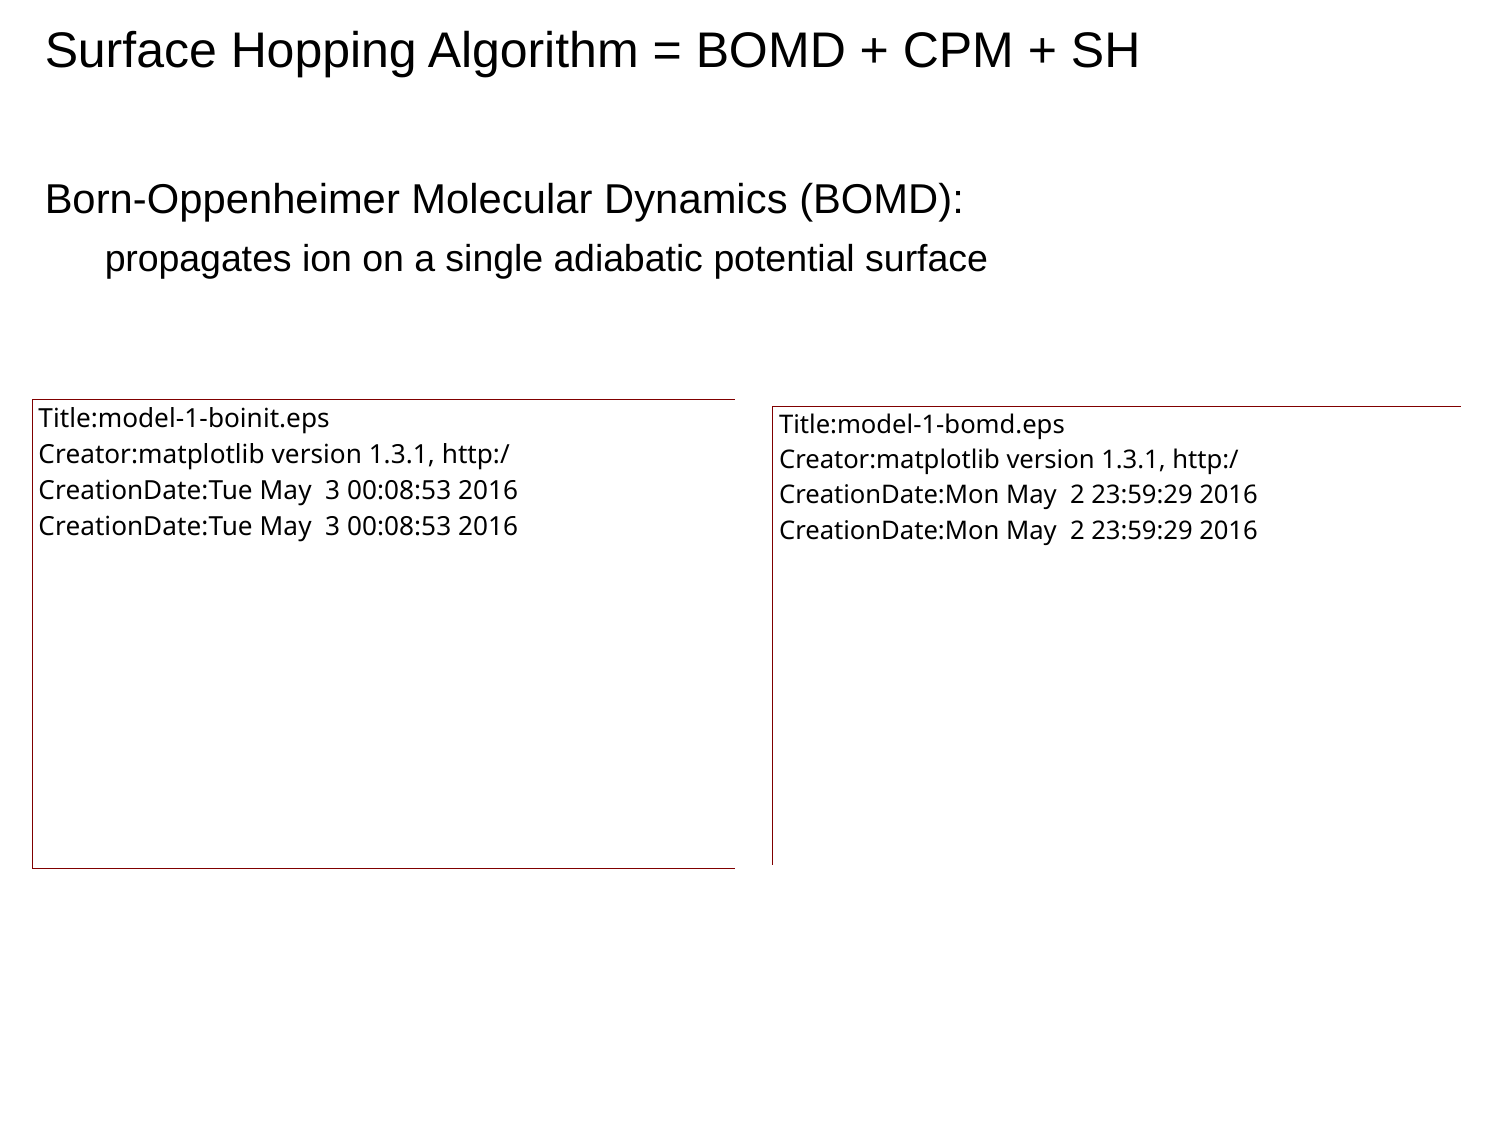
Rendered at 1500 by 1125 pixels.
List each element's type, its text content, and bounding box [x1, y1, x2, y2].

text_box Born-Oppenheimer Molecular Dynamics (BOMD): [30, 168, 1486, 231]
picture [770, 404, 1461, 865]
text_box Surface Hopping Algorithm = BOMD + CPM + SH [30, 15, 1486, 87]
text_box propagates ion on a single adiabatic potential surface [90, 230, 1021, 288]
picture [30, 397, 735, 869]
